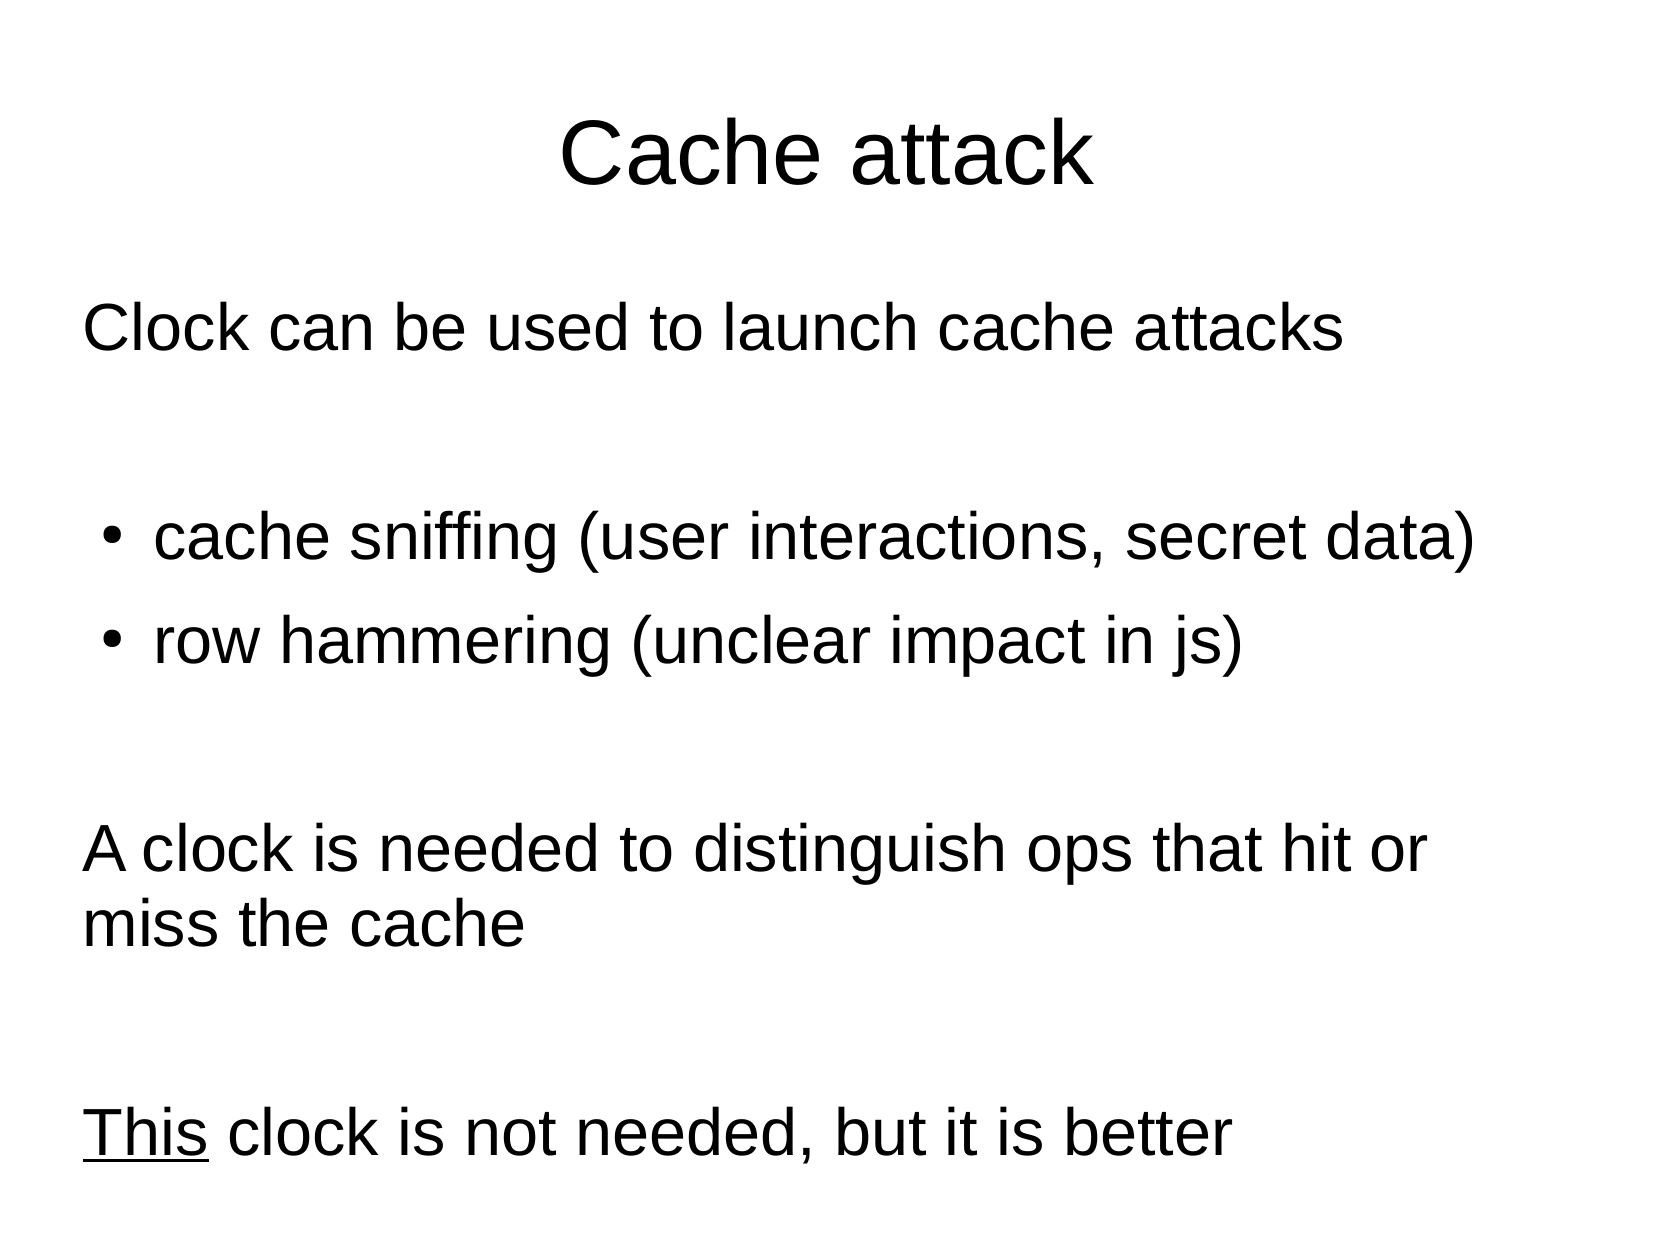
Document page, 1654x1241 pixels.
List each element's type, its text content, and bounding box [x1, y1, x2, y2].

title Cache attack [82, 49, 1571, 257]
list Clock can be used to launch cache attacks cache sniffing (user interactions, secret data) row hammering (unclear impact in js) A clock is needed to distinguish ops that hit or miss the cache This clock is not needed, but it is better [82, 290, 1571, 1168]
